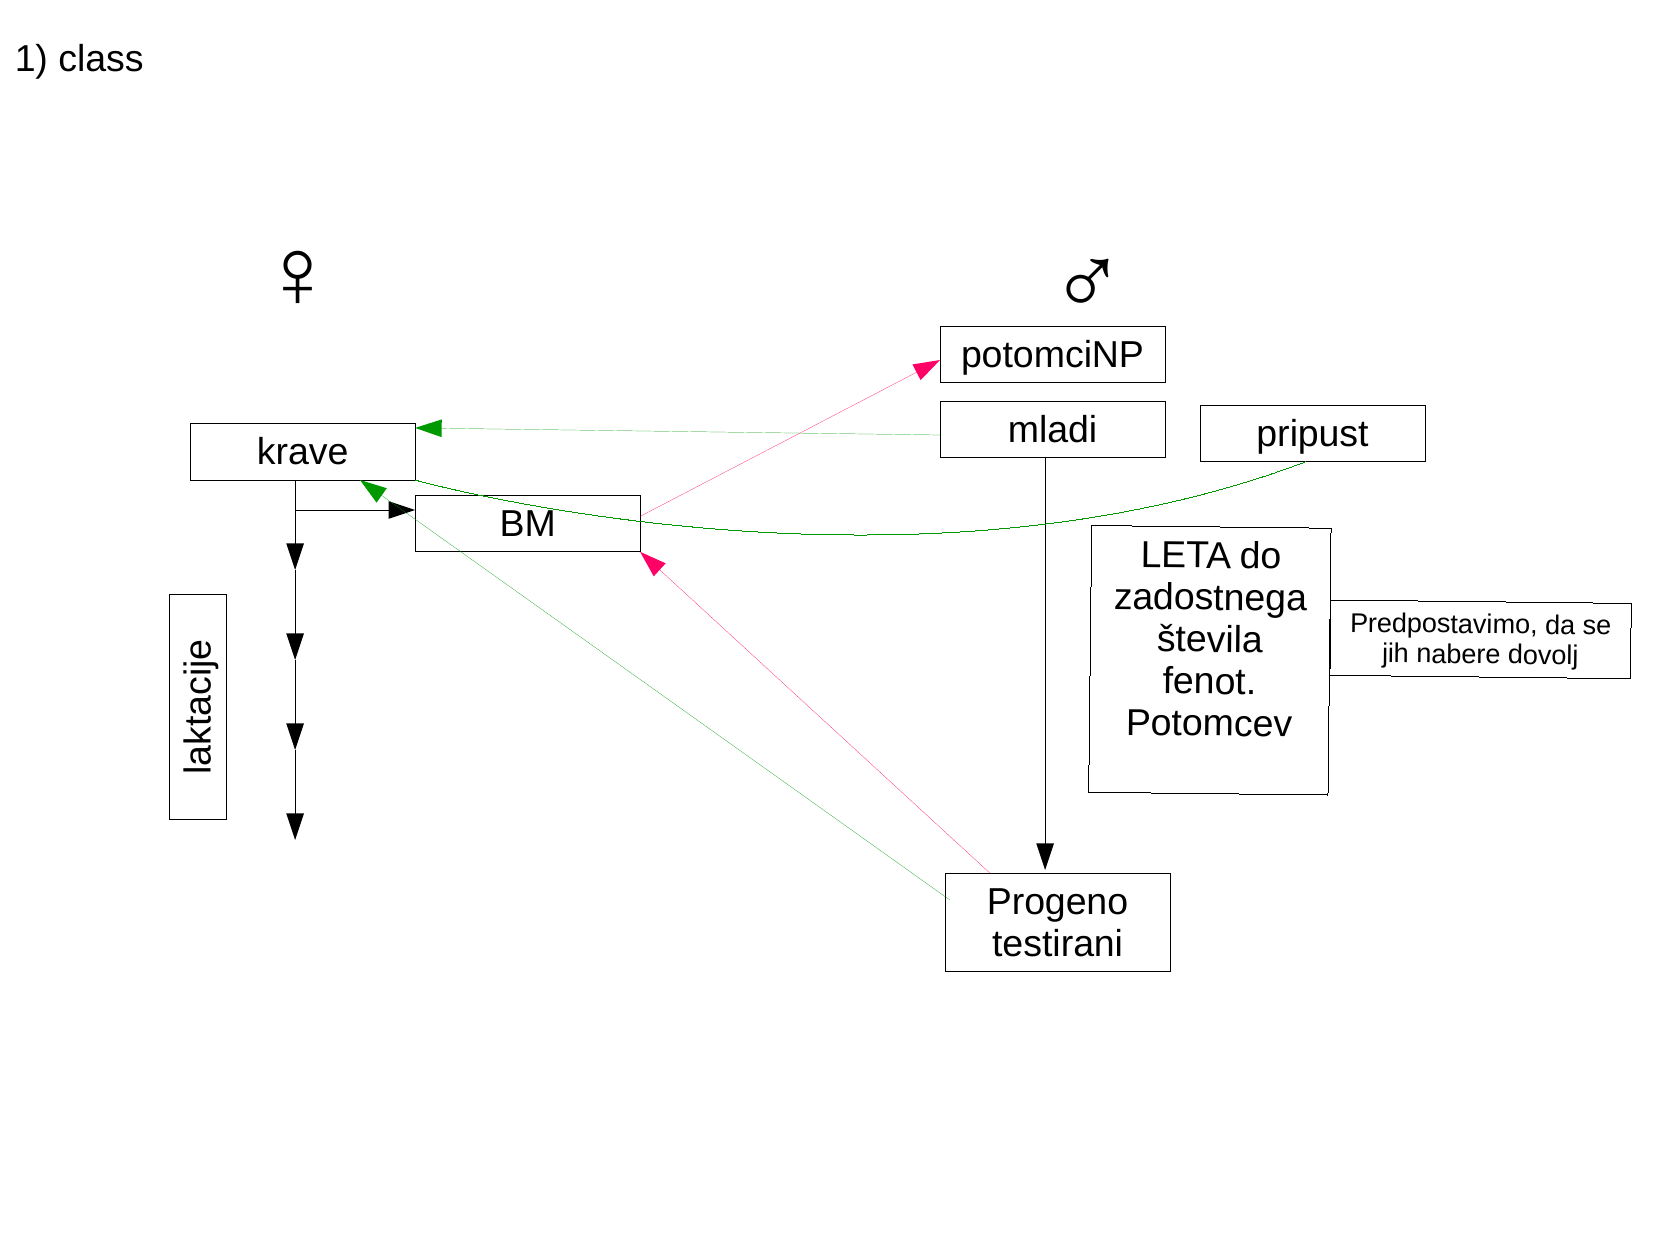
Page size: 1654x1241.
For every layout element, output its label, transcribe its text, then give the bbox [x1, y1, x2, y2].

text_box ♀ [135, 210, 461, 428]
text_box ♂ [925, 217, 1251, 436]
text_box laktacije [169, 594, 227, 820]
text_box Progeno testirani [945, 873, 1171, 972]
text_box mladi [940, 401, 1166, 458]
text_box BM [415, 495, 641, 552]
text_box pripust [1200, 405, 1426, 462]
text_box potomciNP [940, 326, 1166, 383]
text_box krave [190, 428, 416, 481]
text_box LETA do zadostnega števila fenot. Potomcev [1088, 525, 1332, 796]
text_box Predpostavimo, da se jih nabere dovolj [1329, 600, 1632, 679]
text_box 1) class [0, 30, 631, 87]
text_box BM [415, 520, 459, 552]
